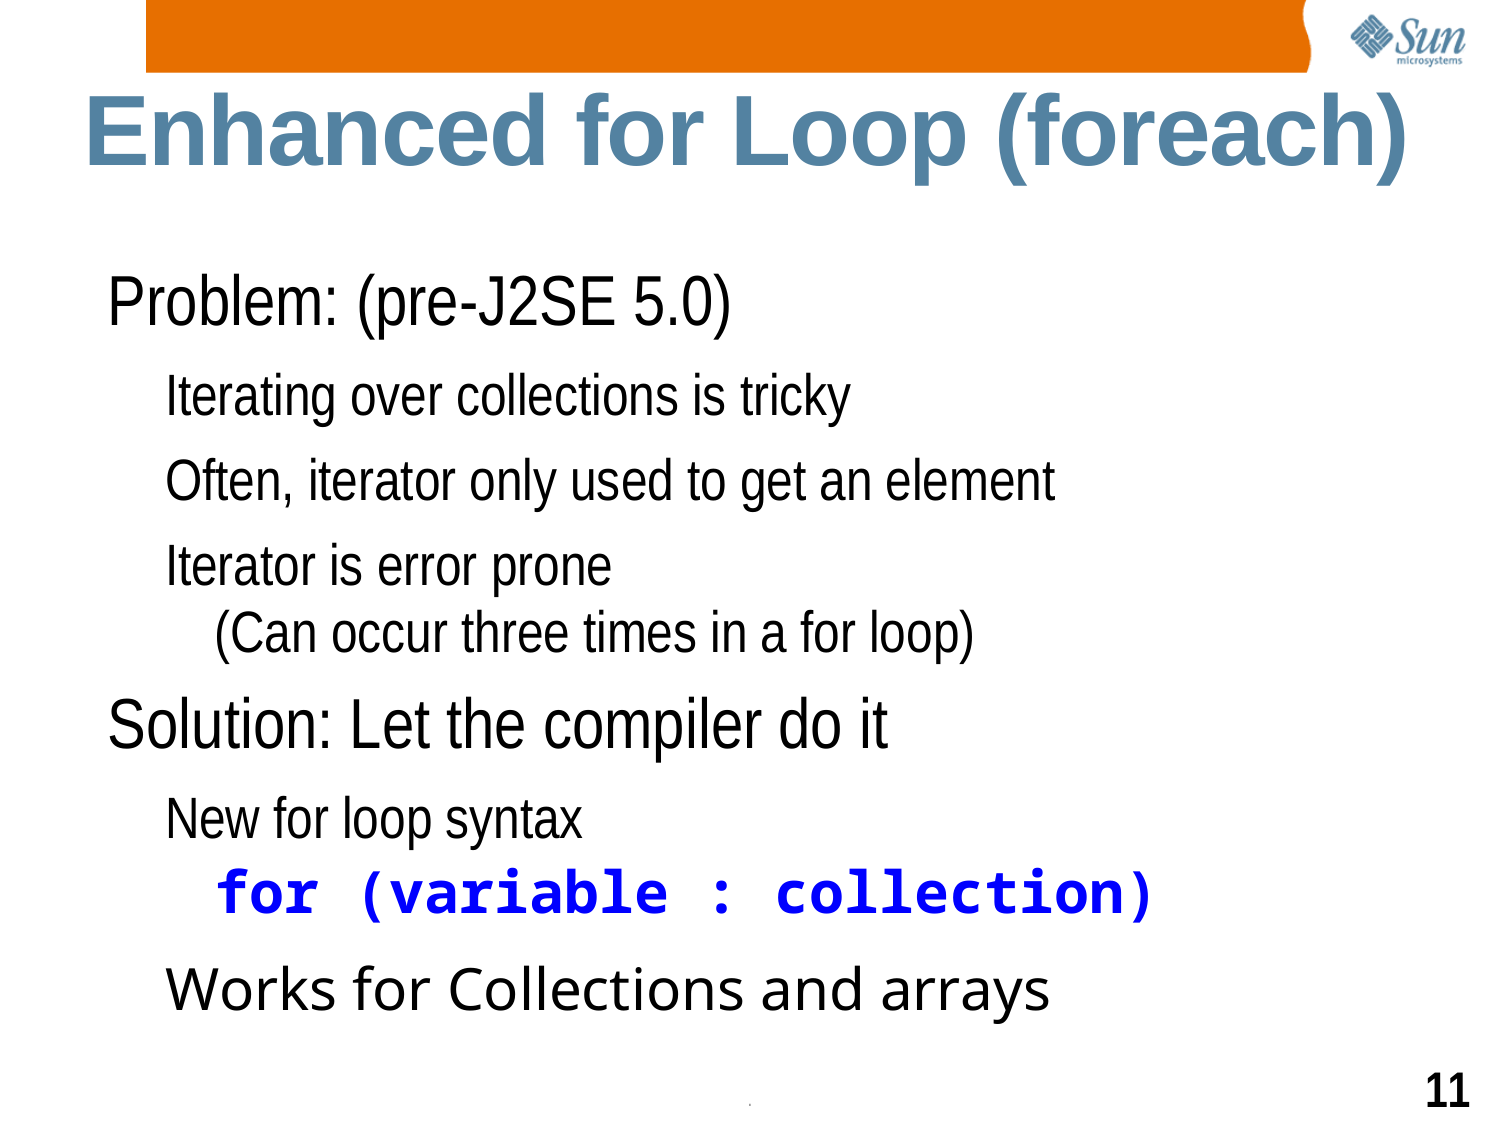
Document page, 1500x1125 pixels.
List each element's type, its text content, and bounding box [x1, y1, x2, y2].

title Enhanced for Loop (foreach) [83, 84, 1446, 226]
list Problem: (pre-J2SE 5.0) Iterating over collections is tricky Often, iterator only used to get an element Iterator is error prone (Can occur three times in a for loop) Solution: Let the compiler do it New for loop syntax for (variable : collection) Works for Collections and arrays [88, 259, 1370, 1025]
picture [146, 0, 1500, 75]
